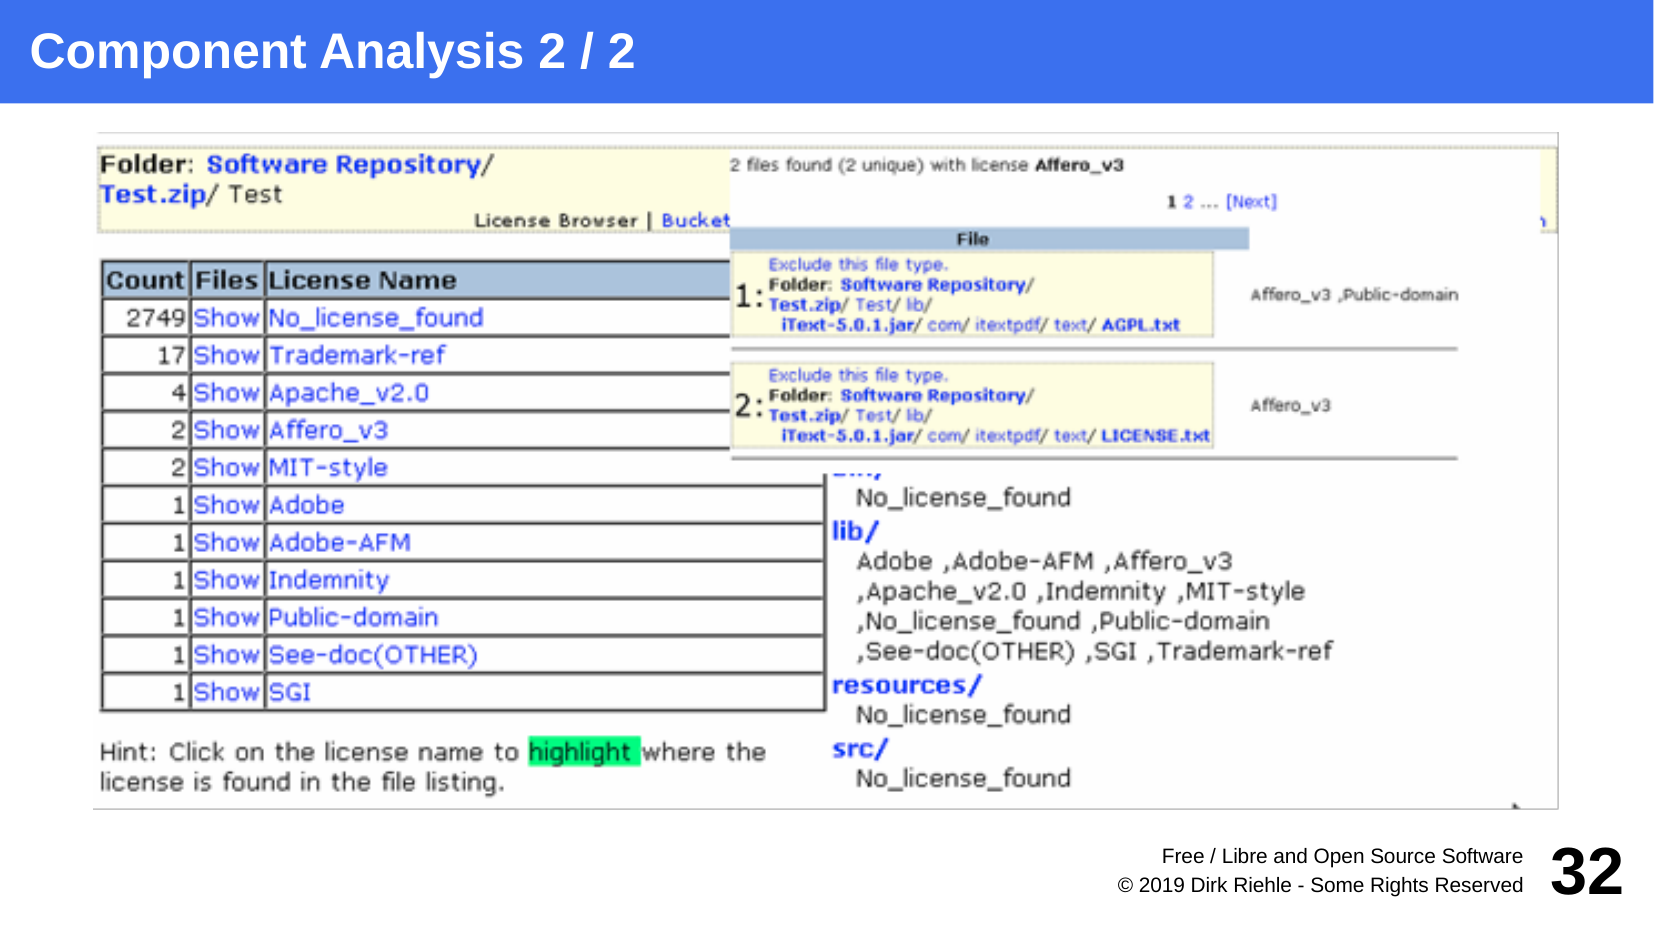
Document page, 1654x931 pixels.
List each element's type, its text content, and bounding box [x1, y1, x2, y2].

title Component Analysis 2 / 2 [0, 0, 1654, 104]
picture [94, 132, 1559, 813]
